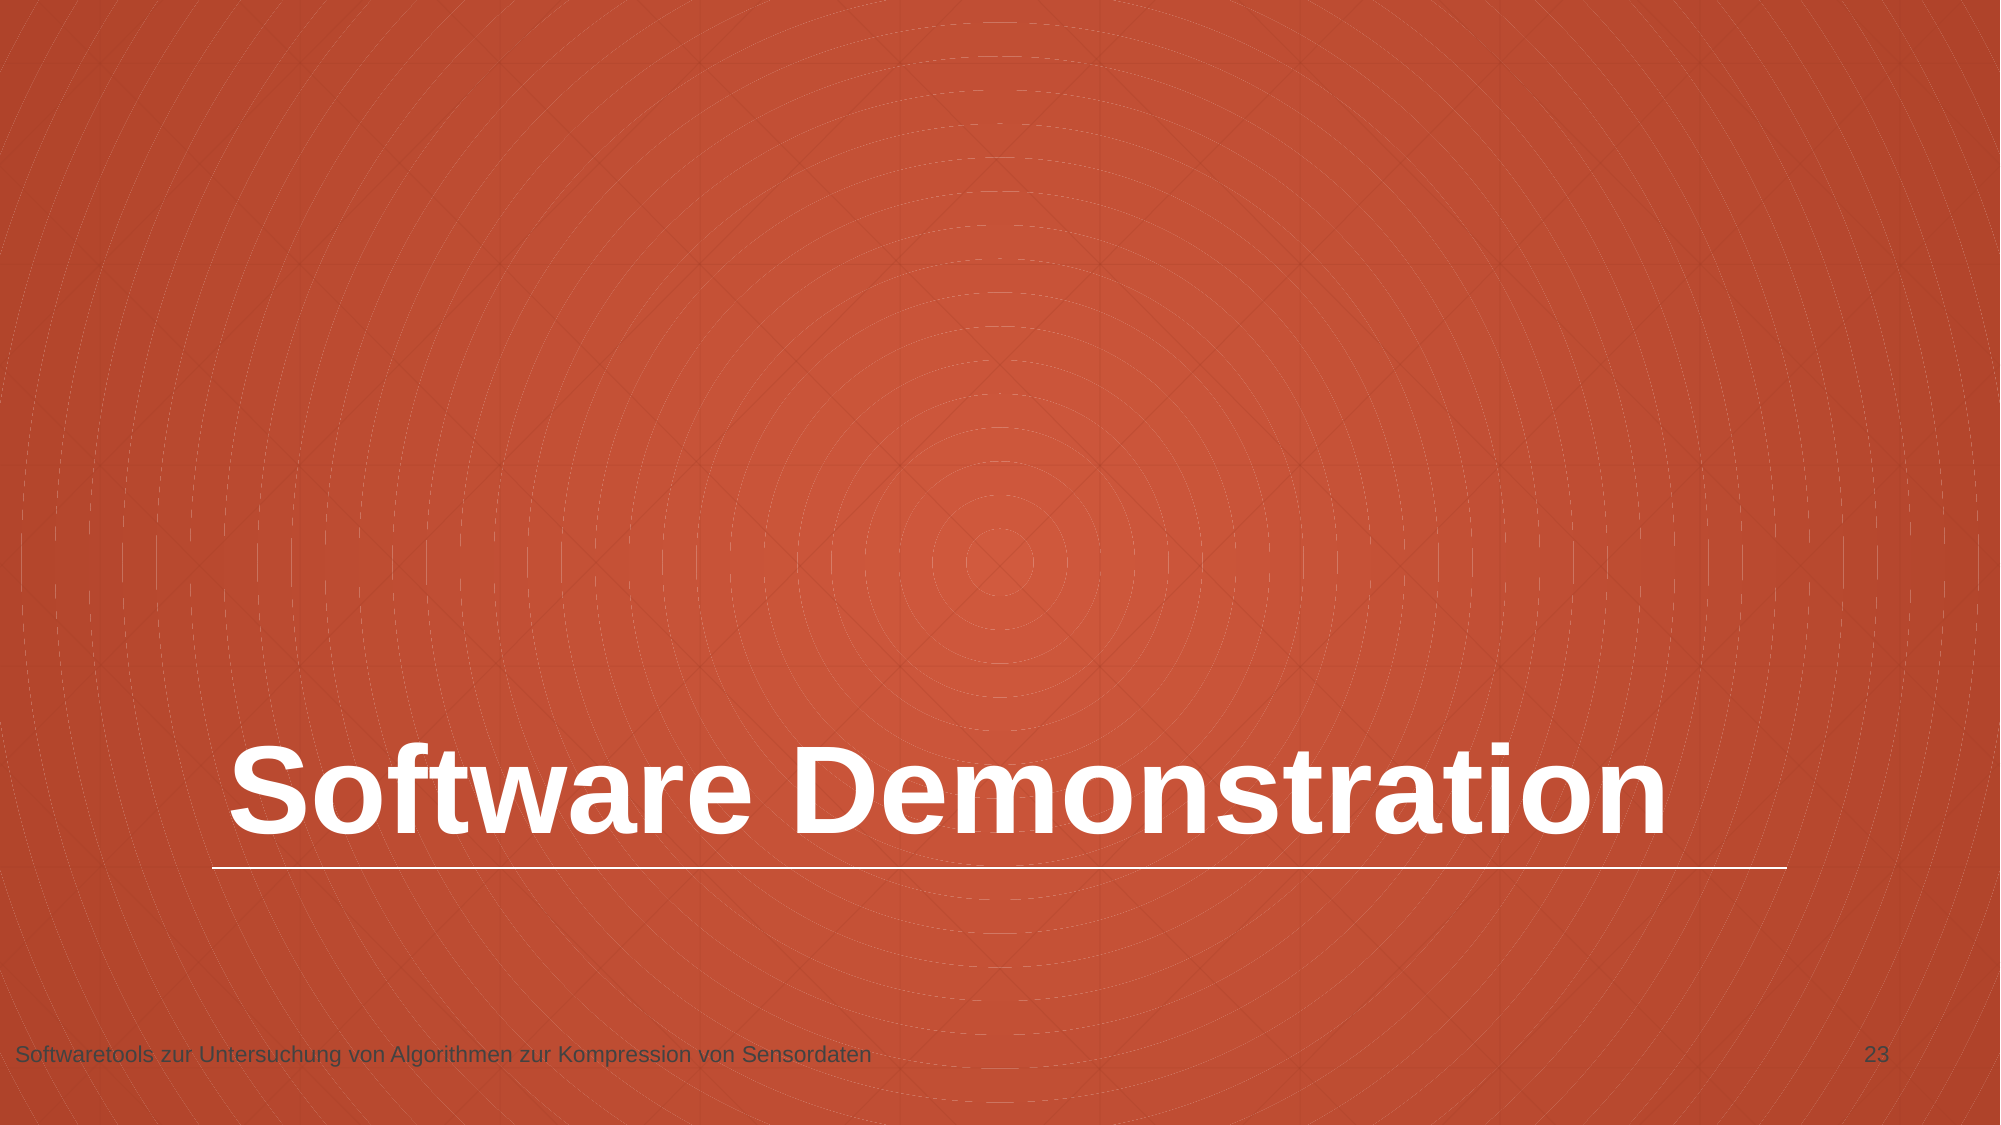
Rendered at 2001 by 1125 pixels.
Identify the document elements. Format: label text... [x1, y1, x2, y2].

text_box Softwaretools zur Untersuchung von Algorithmen zur Kompression von Sensordaten [0, 1031, 1006, 1069]
title Software Demonstration [212, 416, 1788, 867]
text_box [1849, 1031, 2000, 1069]
